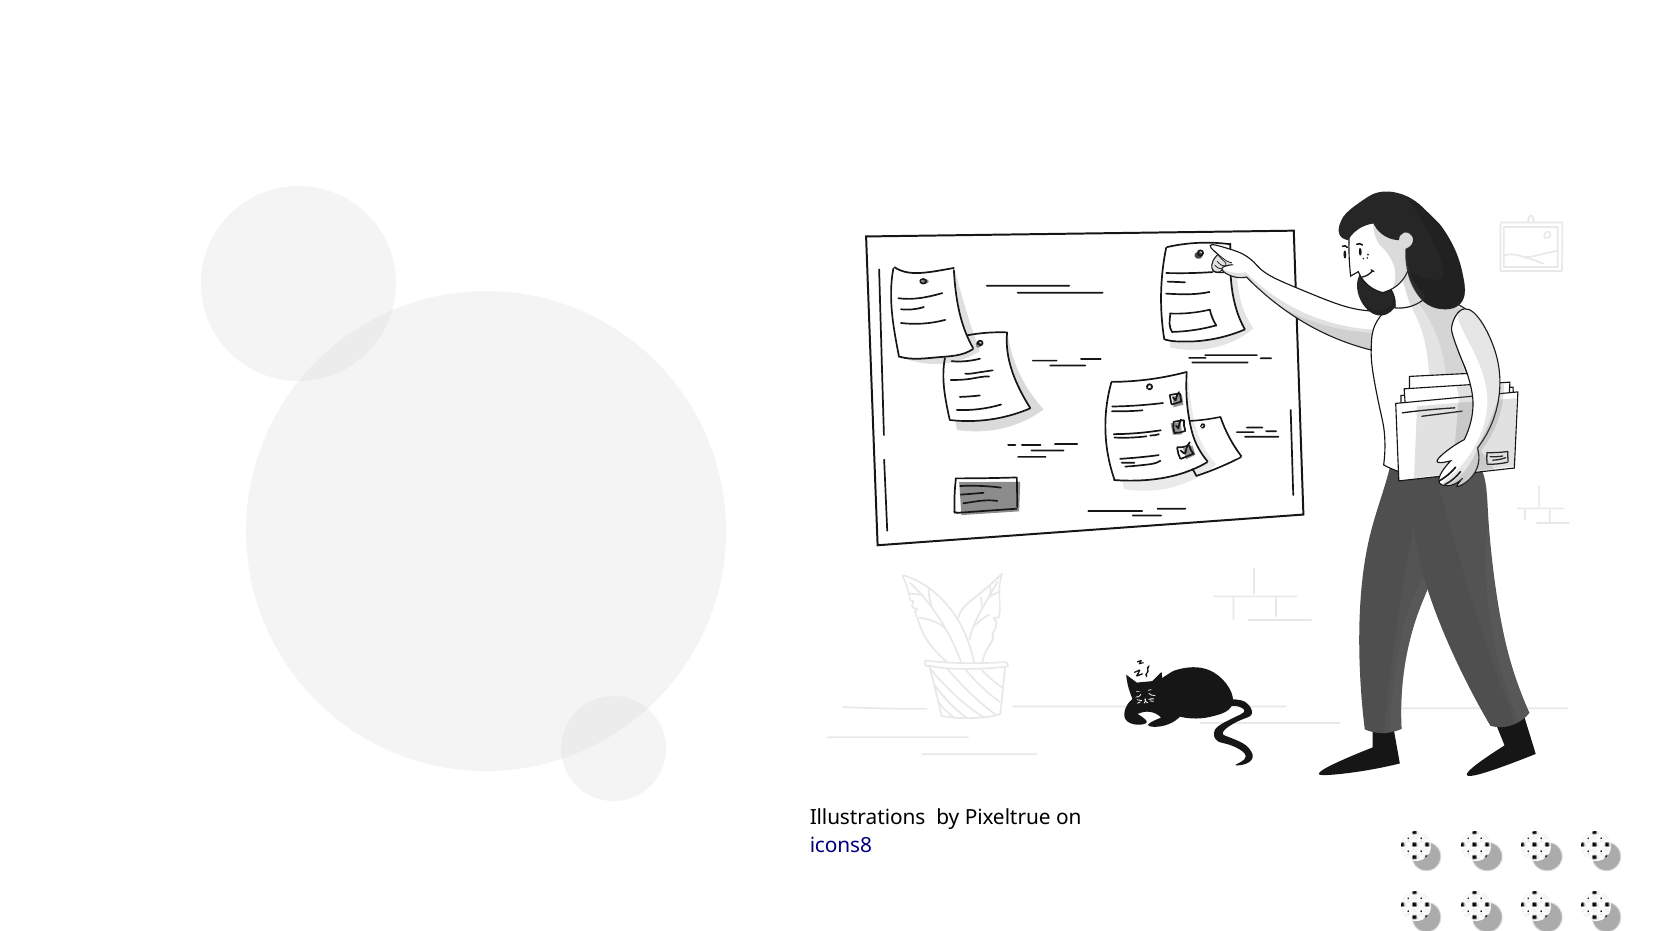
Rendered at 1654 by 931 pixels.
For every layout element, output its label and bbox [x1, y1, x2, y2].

picture [1461, 890, 1492, 922]
picture [1400, 891, 1432, 922]
picture [1400, 830, 1432, 862]
picture [1460, 830, 1492, 862]
picture [1580, 890, 1612, 922]
picture [1520, 890, 1552, 922]
picture [1520, 831, 1552, 862]
picture [1581, 830, 1612, 862]
